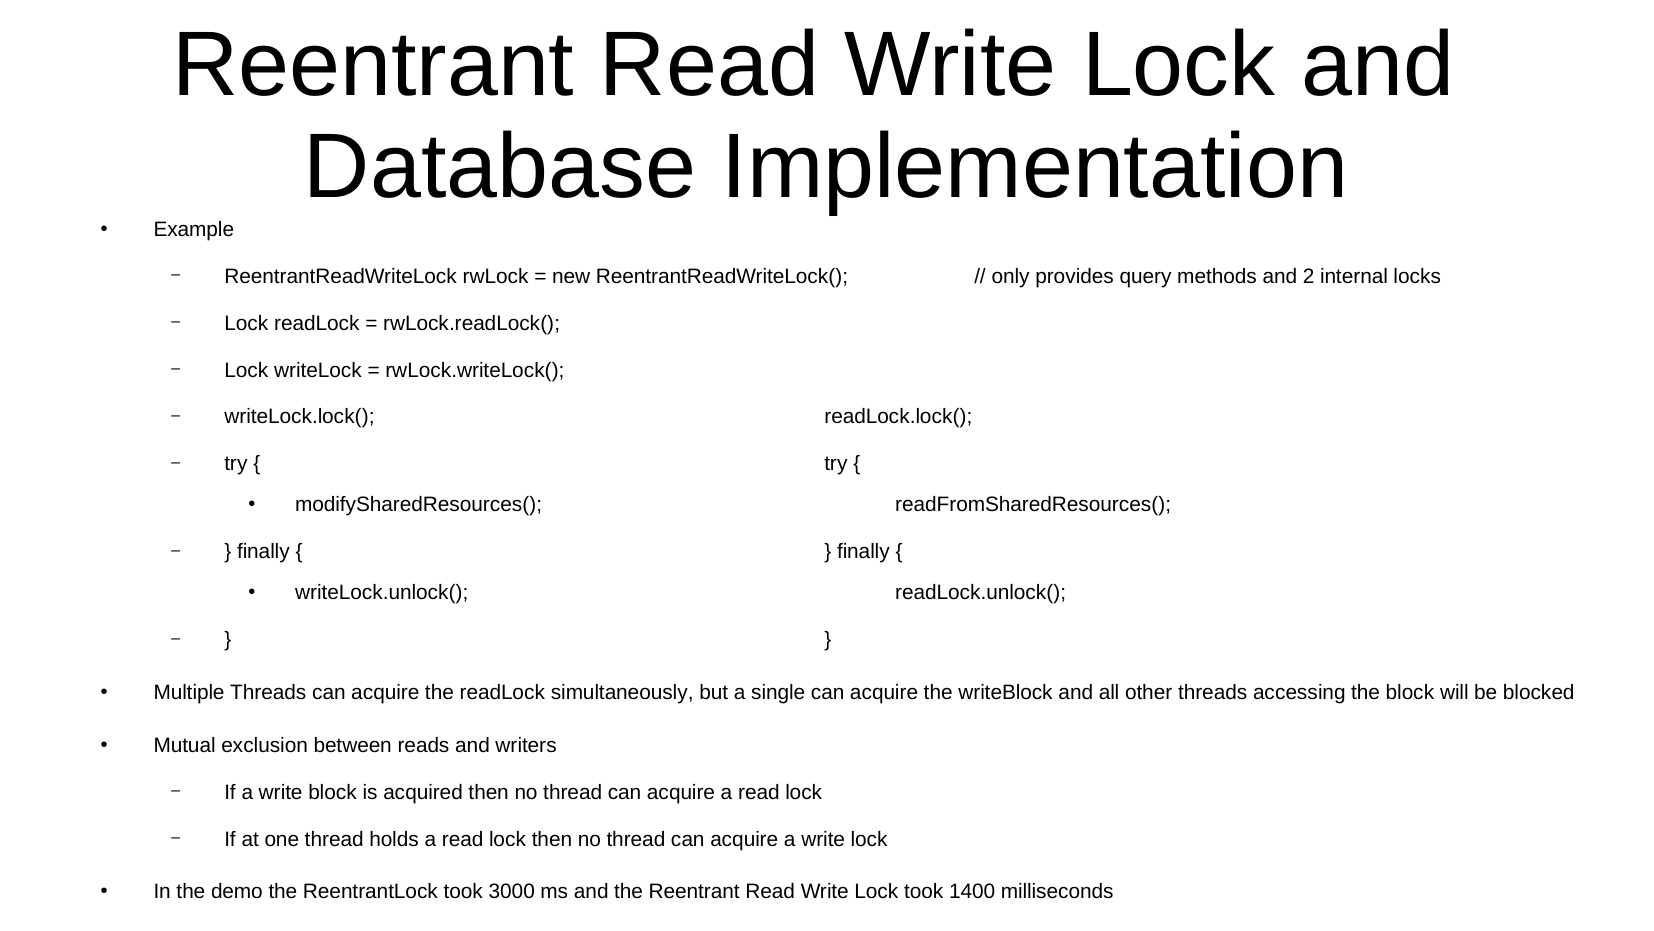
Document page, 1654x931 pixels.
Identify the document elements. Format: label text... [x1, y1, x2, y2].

title Reentrant Read Write Lock and Database Implementation [82, 12, 1571, 217]
list Example ReentrantReadWriteLock rwLock = new ReentrantReadWriteLock(); // only provides query methods and 2 internal locks Lock readLock = rwLock.readLock(); Lock writeLock = rwLock.writeLock(); writeLock.lock(); readLock.lock(); try { try { modifySharedResources(); readFromSharedResources(); } finally { } finally { writeLock.unlock(); readLock.unlock(); } } Multiple Threads can acquire the readLock simultaneously, but a single can acquire the writeBlock and all other threads accessing the block will be blocked Mutual exclusion between reads and writers If a write block is acquired then no thread can acquire a read lock If at one thread holds a read lock then no thread can acquire a write lock In the demo the ReentrantLock took 3000 ms and the Reentrant Read Write Lock took 1400 milliseconds [82, 217, 1636, 916]
